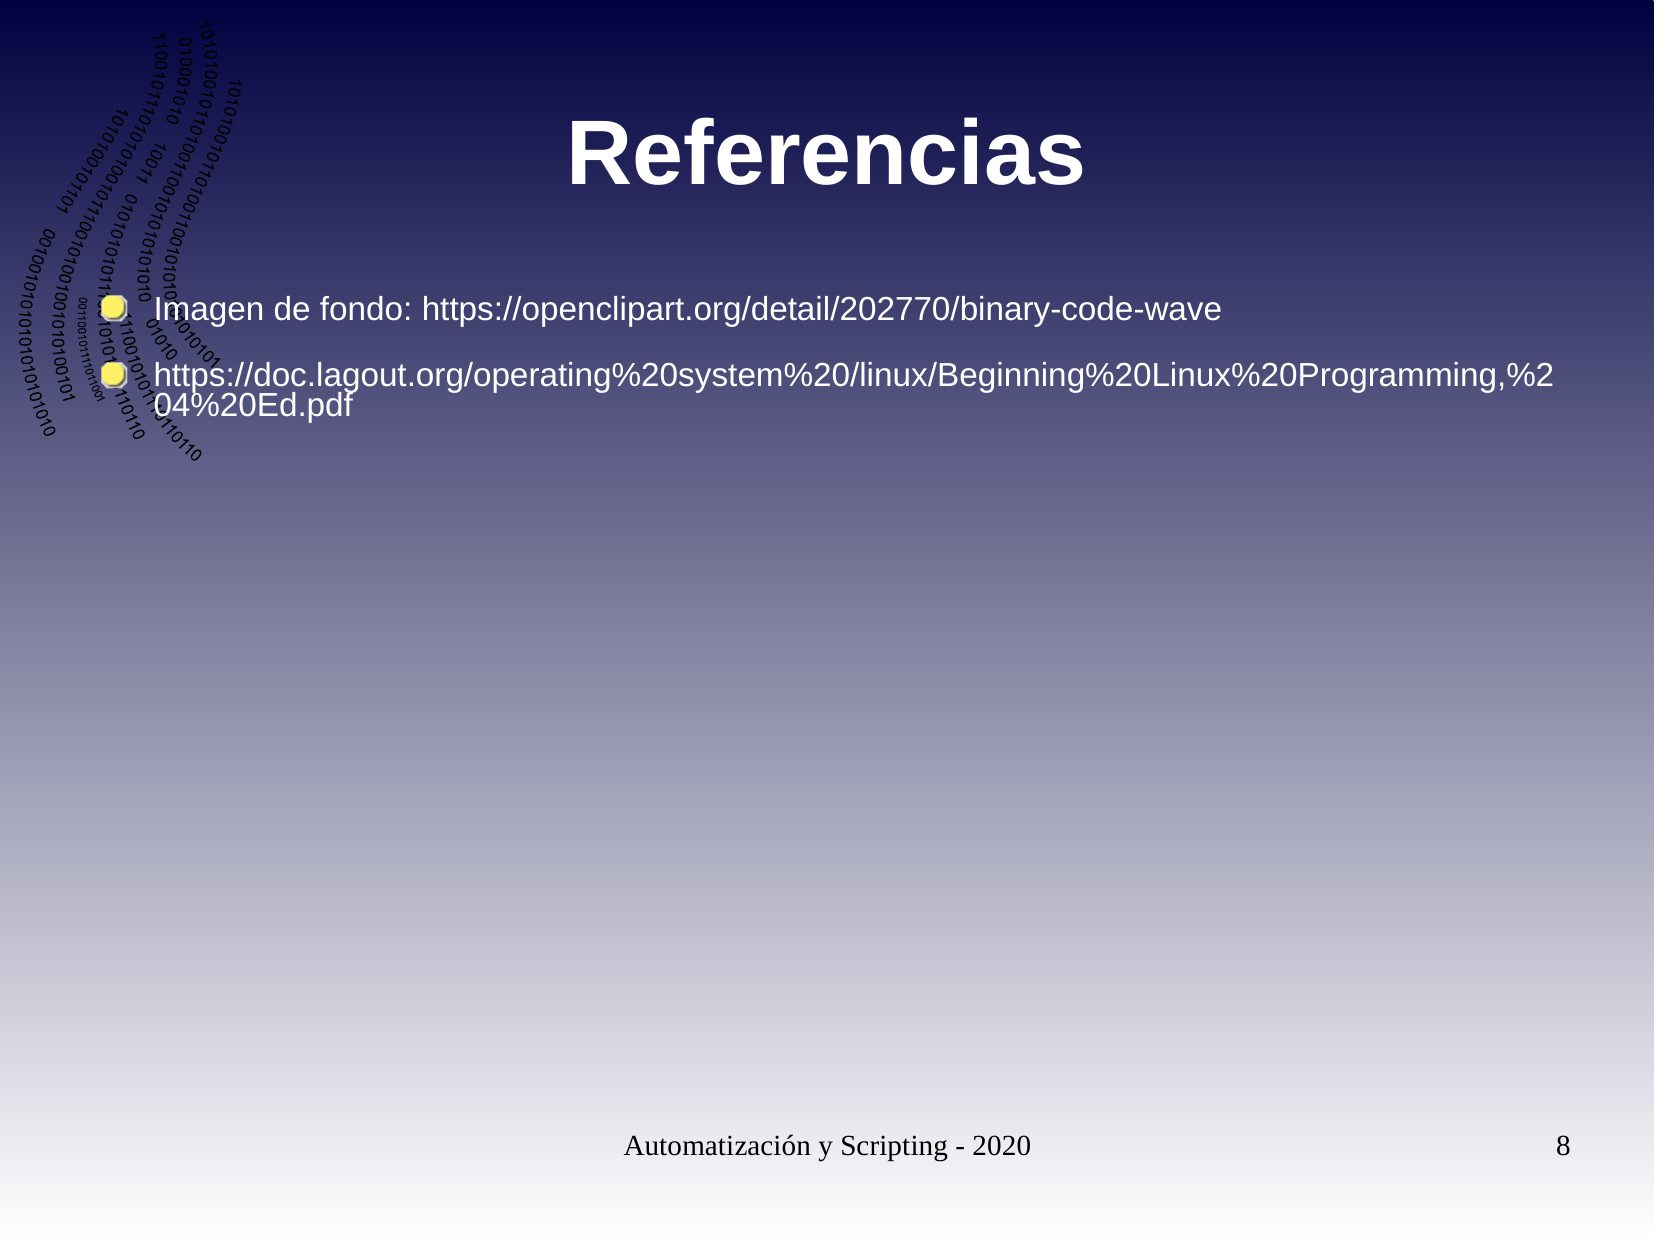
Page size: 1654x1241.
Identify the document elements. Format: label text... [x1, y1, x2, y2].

picture [18, 20, 243, 461]
title Referencias [82, 49, 1571, 257]
list Imagen de fondo: https://openclipart.org/detail/202770/binary-code-wave https://doc.lagout.org/operating%20system%20/linux/Beginning%20Linux%20Programming,%204%20Ed.pdf [82, 290, 1571, 1010]
